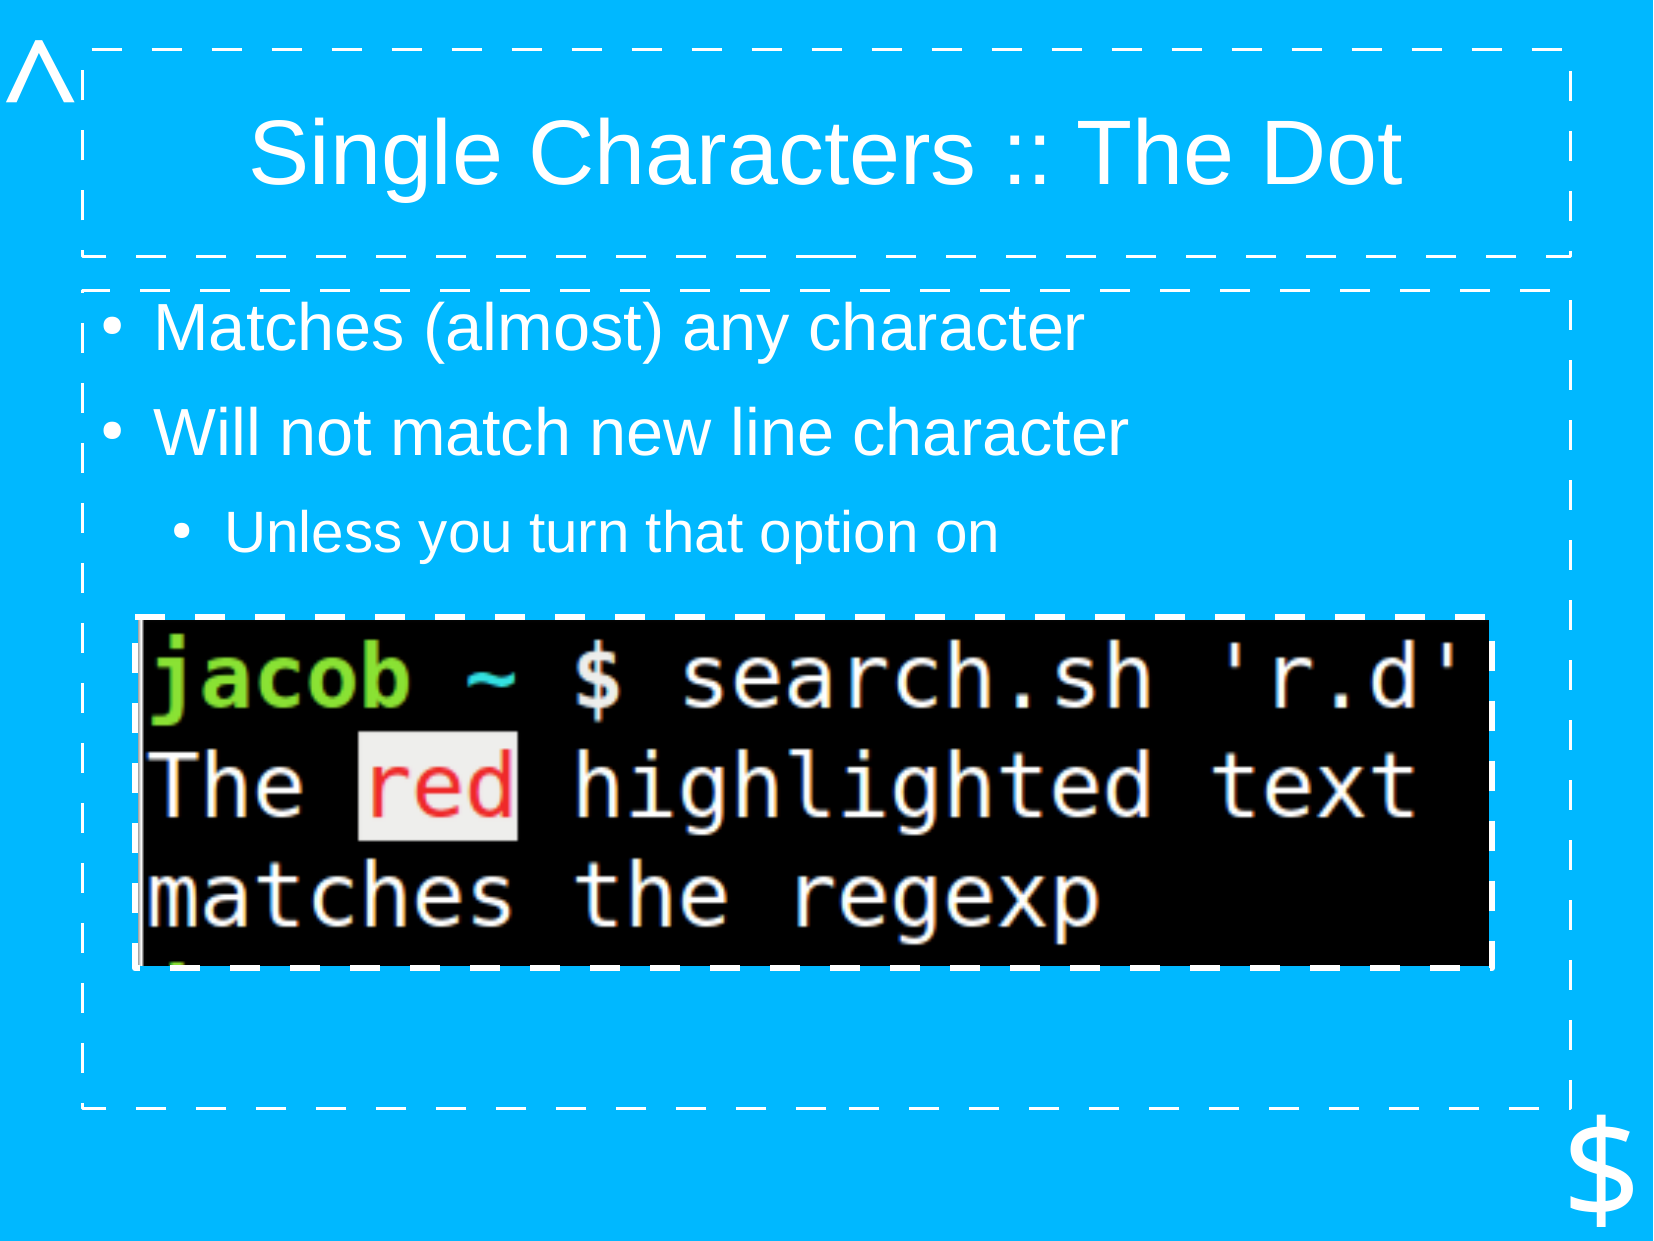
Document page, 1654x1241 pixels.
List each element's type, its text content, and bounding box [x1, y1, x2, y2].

picture [138, 620, 1489, 966]
title Single Characters :: The Dot [82, 49, 1571, 257]
list Matches (almost) any character Will not match new line character Unless you turn that option on [82, 290, 1571, 1109]
